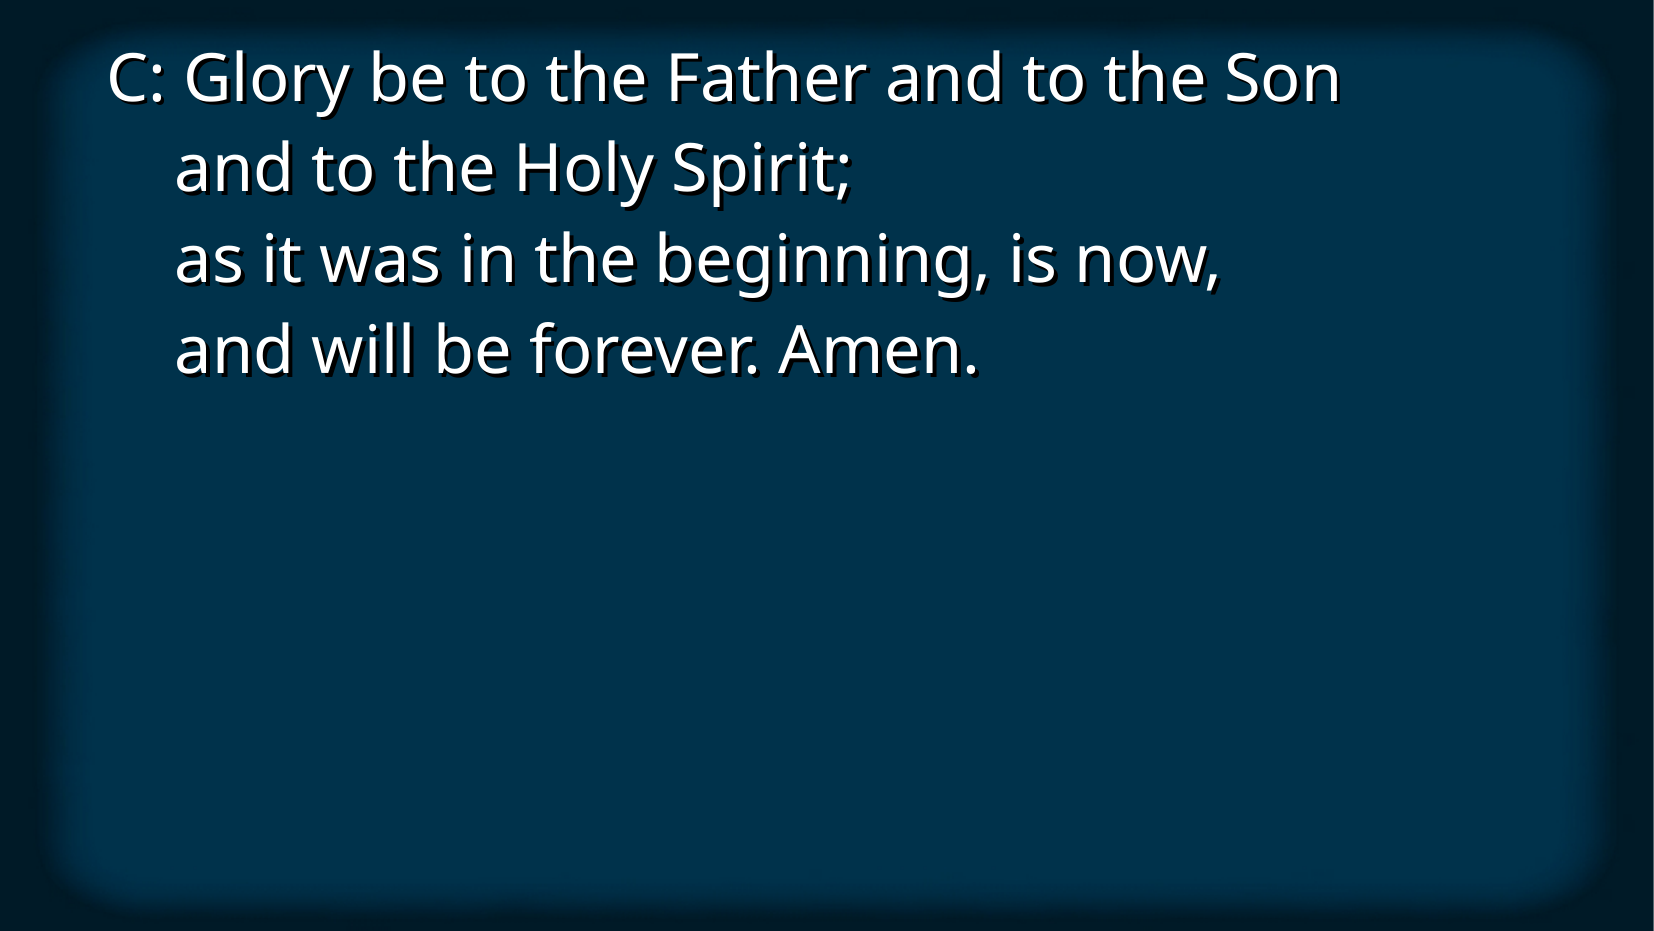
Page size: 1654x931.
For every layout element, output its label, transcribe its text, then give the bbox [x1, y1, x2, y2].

picture [0, 0, 1654, 931]
text_box C: Glory be to the Father and to the Son and to the Holy Spirit; as it was in the beginning, is now, and will be forever. Amen. [91, 22, 1562, 421]
